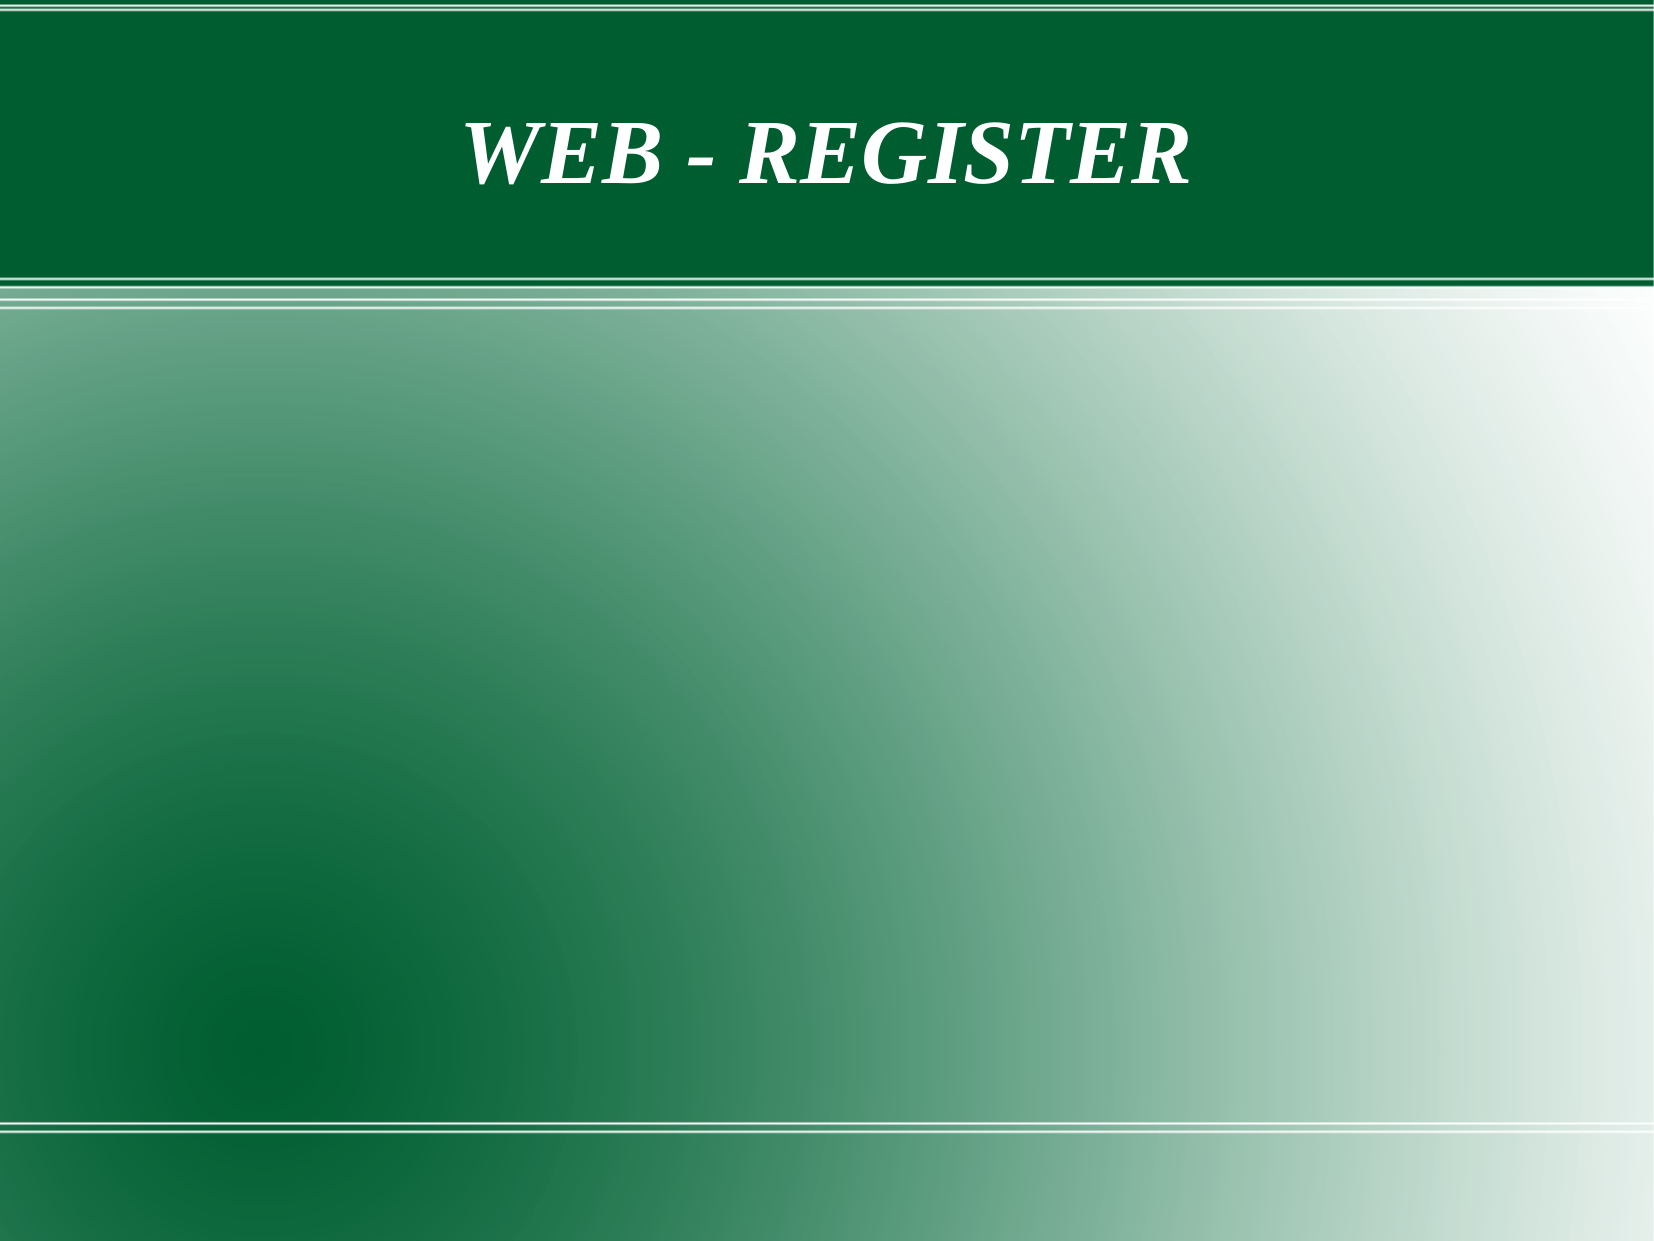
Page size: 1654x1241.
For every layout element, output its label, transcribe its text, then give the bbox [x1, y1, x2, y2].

list [82, 337, 1571, 1037]
picture [0, 0, 1654, 1241]
title WEB - REGISTER [82, 56, 1571, 250]
